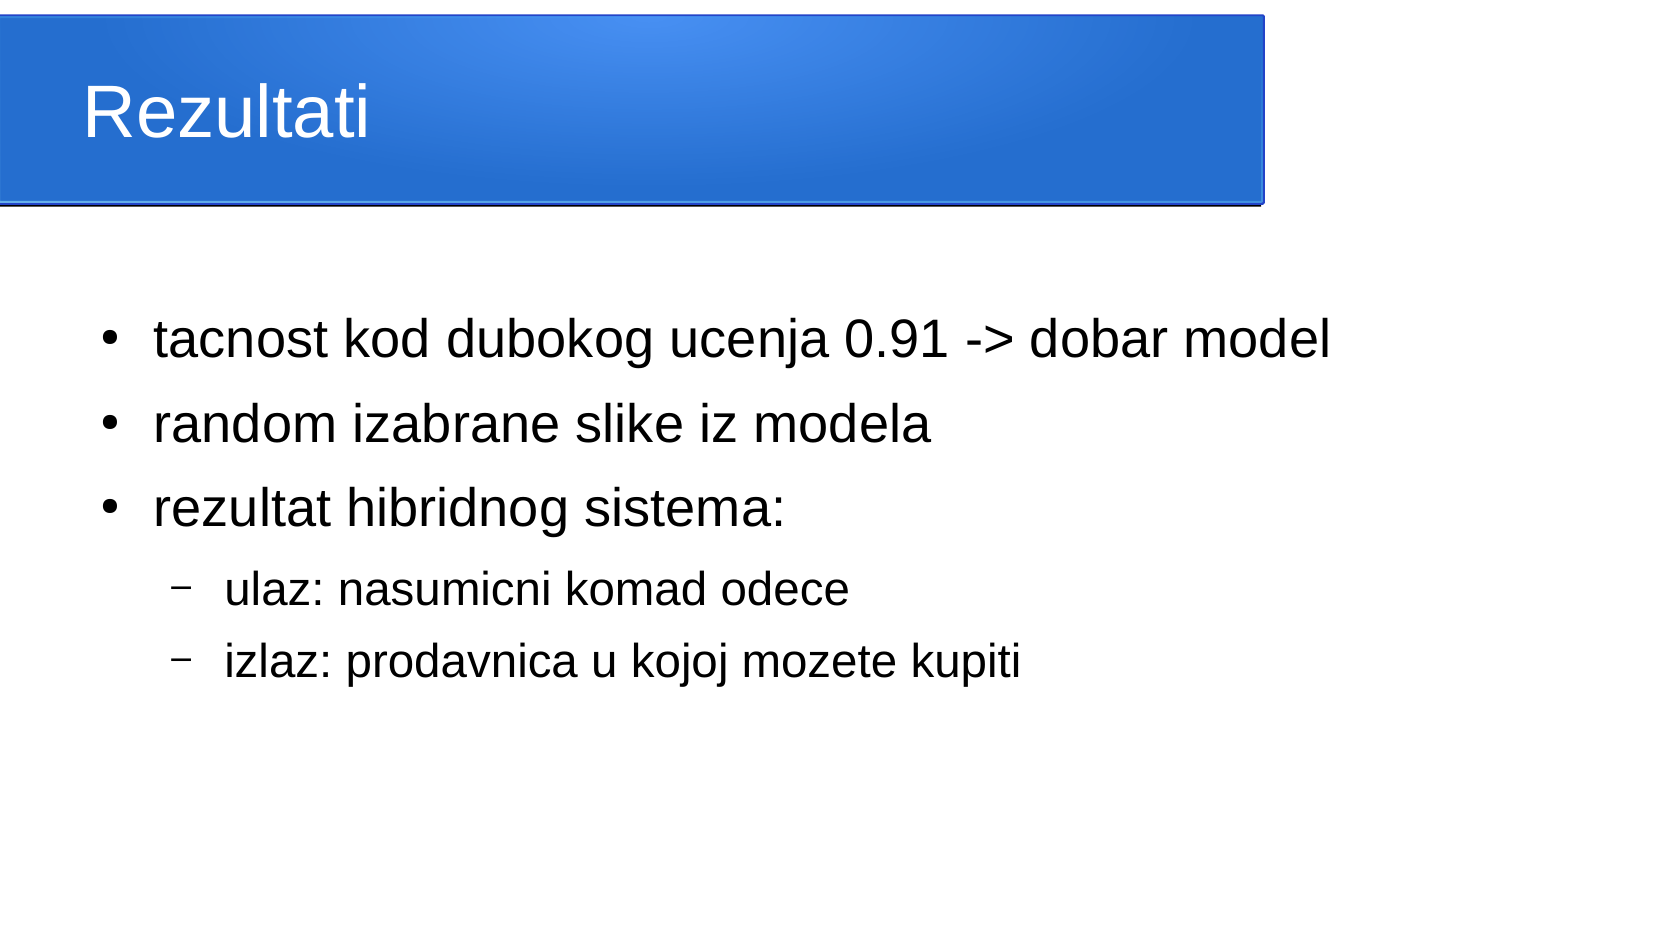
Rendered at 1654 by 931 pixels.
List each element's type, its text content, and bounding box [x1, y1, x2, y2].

list tacnost kod dubokog ucenja 0.91 -> dobar model random izabrane slike iz modela rezultat hibridnog sistema: ulaz: nasumicni komad odece izlaz: prodavnica u kojoj mozete kupiti [82, 224, 1571, 764]
title Rezultati [82, 35, 1235, 189]
